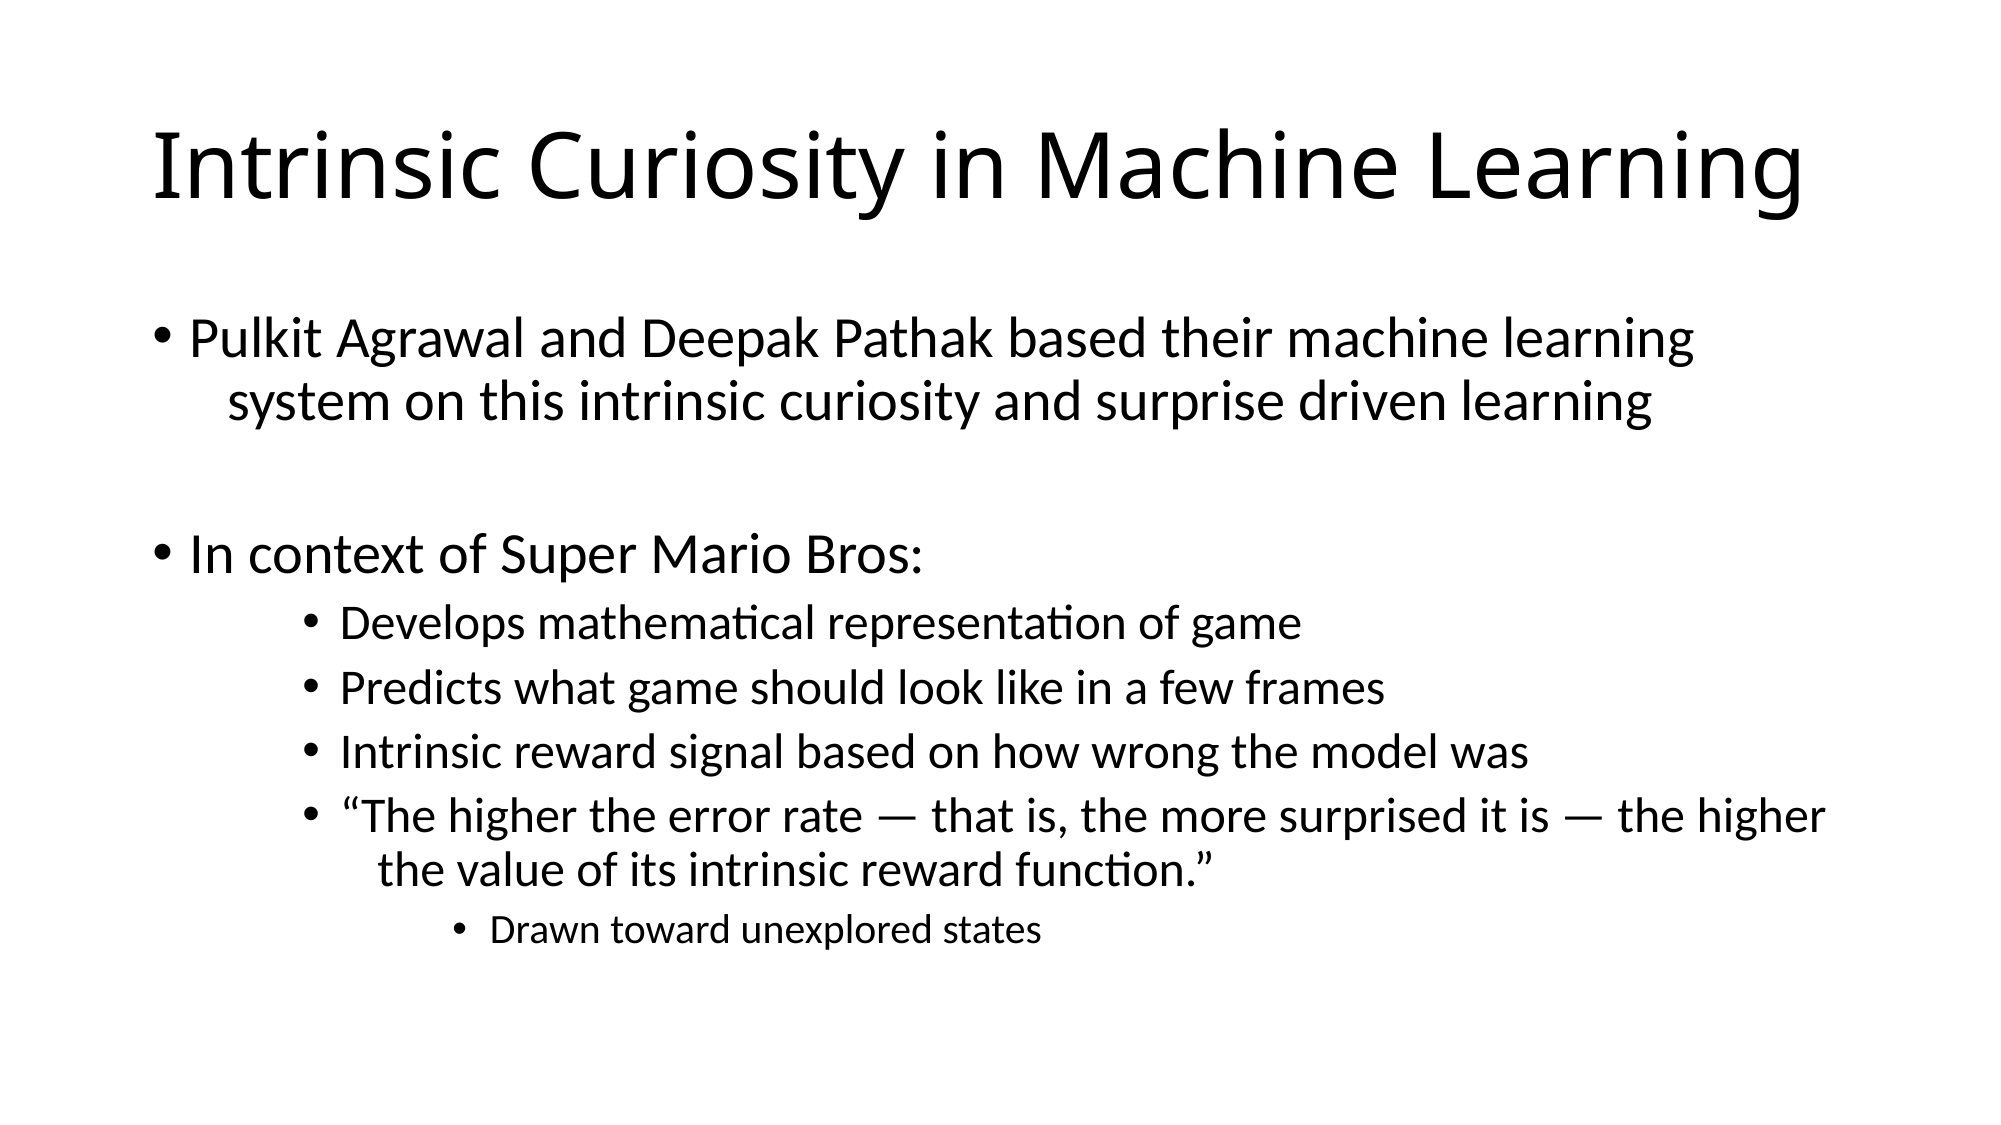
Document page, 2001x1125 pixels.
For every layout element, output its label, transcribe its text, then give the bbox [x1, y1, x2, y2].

title Intrinsic Curiosity in Machine Learning [137, 59, 1863, 278]
list Pulkit Agrawal and Deepak Pathak based their machine learning system on this intrinsic curiosity and surprise driven learning In context of Super Mario Bros: Develops mathematical representation of game Predicts what game should look like in a few frames Intrinsic reward signal based on how wrong the model was “The higher the error rate — that is, the more surprised it is — the higher the value of its intrinsic reward function.” Drawn toward unexplored states [137, 299, 1863, 1014]
